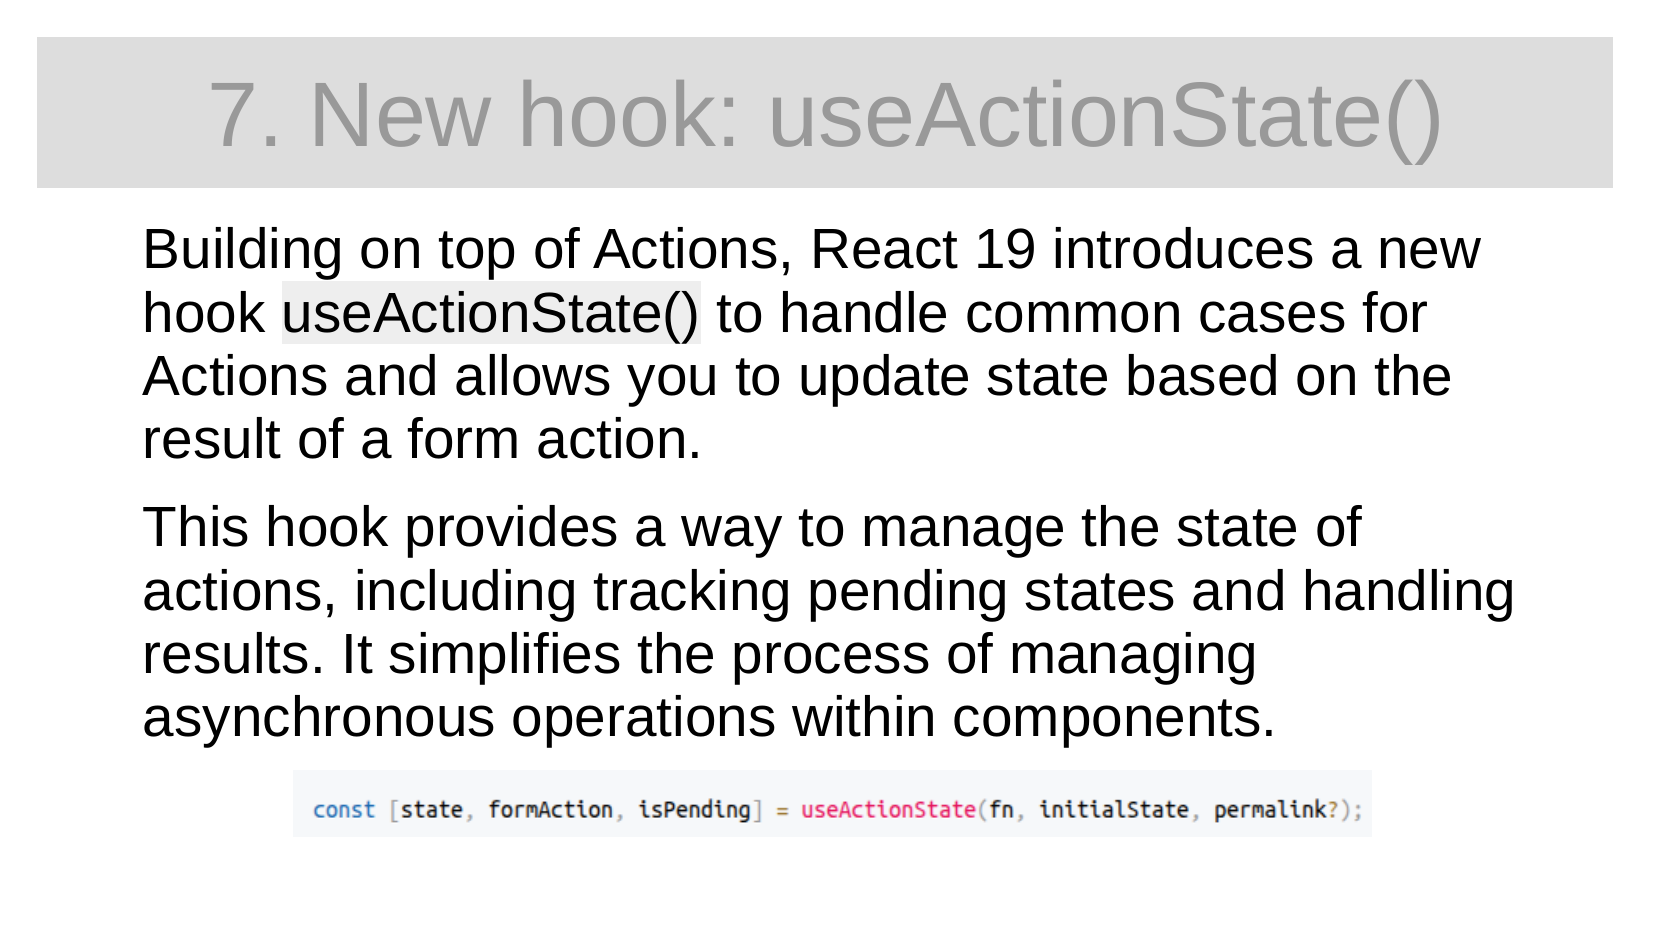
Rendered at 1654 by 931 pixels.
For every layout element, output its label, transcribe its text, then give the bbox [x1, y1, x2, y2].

text_box [1571, 37, 1613, 188]
picture [293, 770, 1372, 837]
text_box [37, 37, 82, 188]
title 7. New hook: useActionState() [82, 37, 1571, 193]
list Building on top of Actions, React 19 introduces a new hook useActionState() to handle common cases for Actions and allows you to update state based on the result of a form action. This hook provides a way to manage the state of actions, including tracking pending states and handling results. It simplifies the process of managing asynchronous operations within components. [82, 217, 1571, 758]
